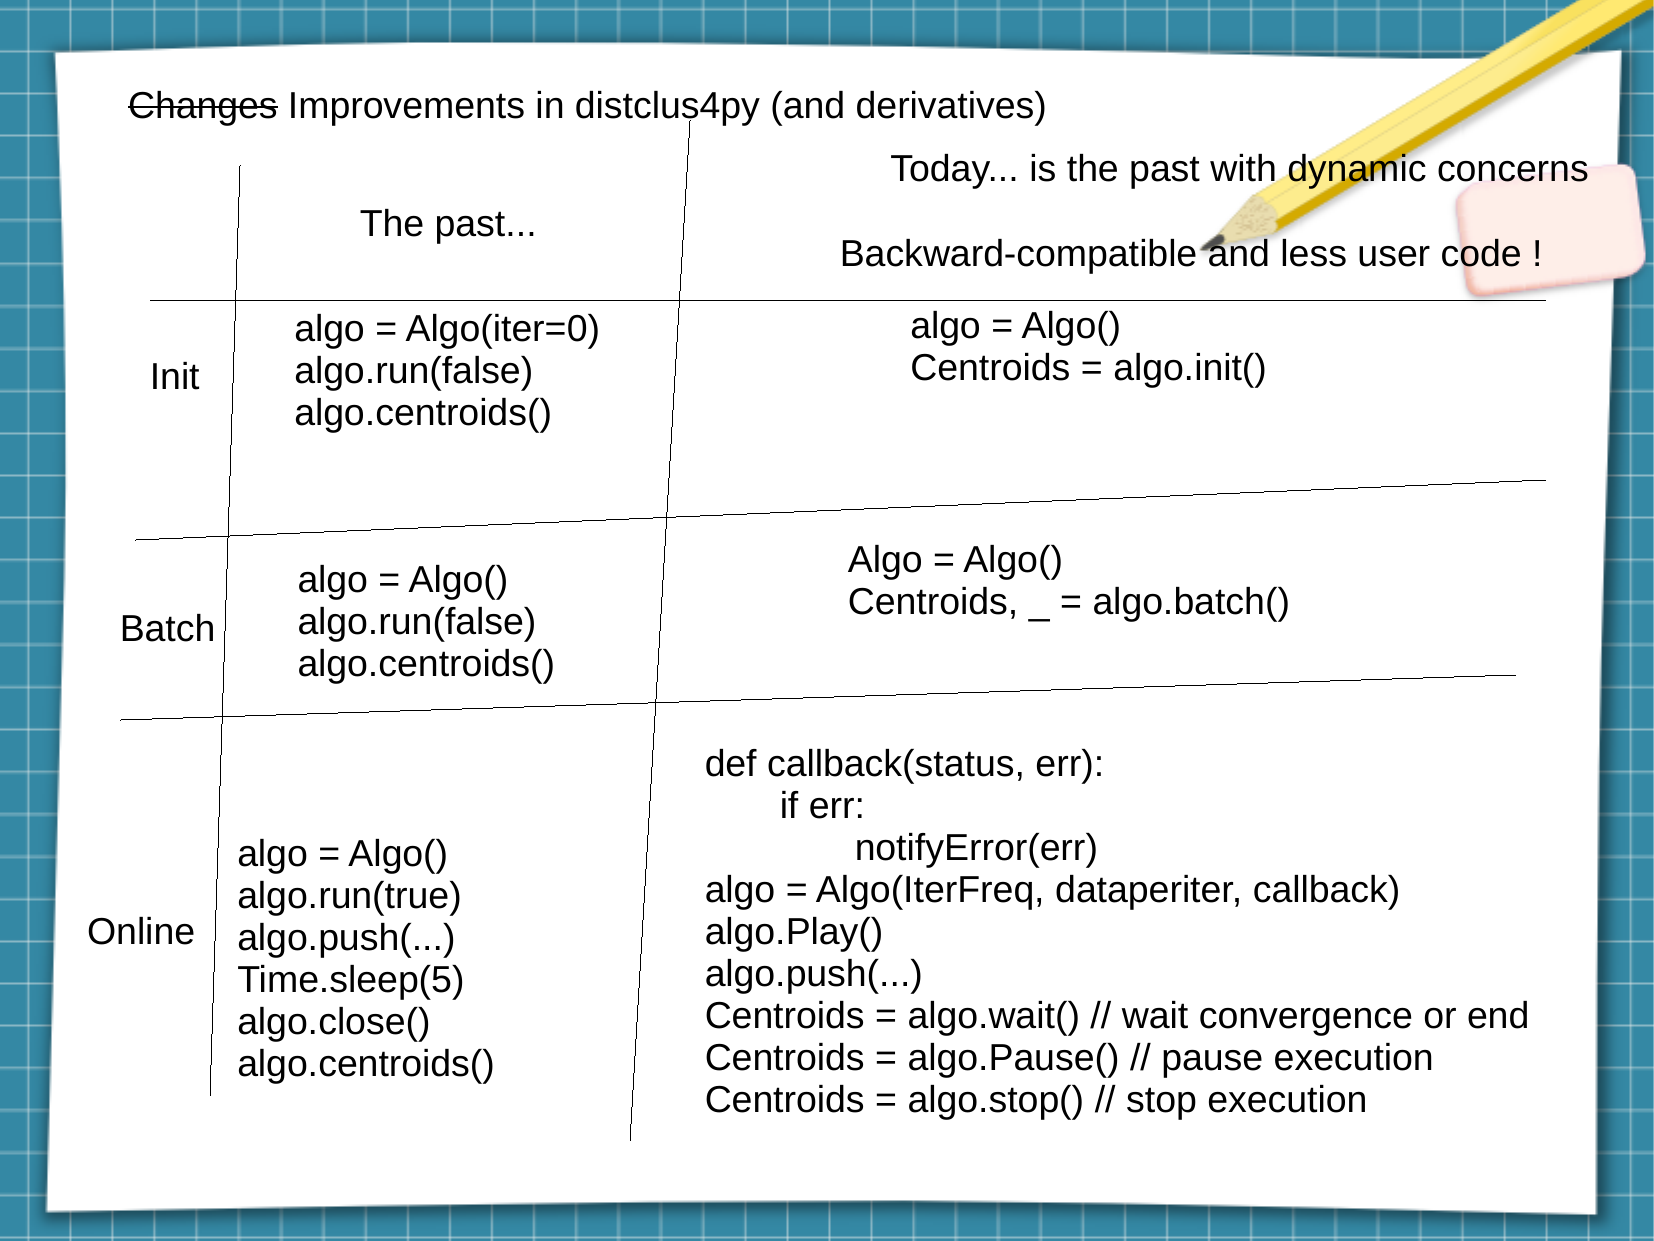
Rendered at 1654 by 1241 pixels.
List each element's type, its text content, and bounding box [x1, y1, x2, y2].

text_box algo = Algo() algo.run(true) algo.push(...) Time.sleep(5) algo.close() algo.centroids() [222, 825, 511, 1134]
text_box Batch [105, 600, 231, 661]
text_box algo = Algo() Centroids = algo.init() [895, 301, 1283, 439]
text_box The past... [345, 195, 552, 252]
text_box def callback(status, err): if err: notifyError(err) algo = Algo(IterFreq, dataperiter, callback) algo.Play() algo.push(...) Centroids = algo.wait() // wait convergence or end Centroids = algo.Pause() // pause execution Centroids = algo.stop() // stop execution [690, 735, 1545, 1171]
text_box Online [72, 903, 211, 961]
text_box algo = Algo(iter=0) algo.run(false) algo.centroids() [279, 301, 616, 483]
text_box Backward-compatible and less user code ! [825, 225, 1558, 282]
text_box Changes Improvements in distclus4py (and derivatives) [113, 76, 1063, 134]
text_box algo = Algo() algo.run(false) algo.centroids() [282, 551, 571, 735]
text_box Algo = Algo() Centroids, _ = algo.batch() [833, 531, 1306, 631]
text_box Today... is the past with dynamic concerns [875, 139, 1605, 197]
picture [0, 0, 1654, 1241]
text_box Init [135, 348, 215, 406]
